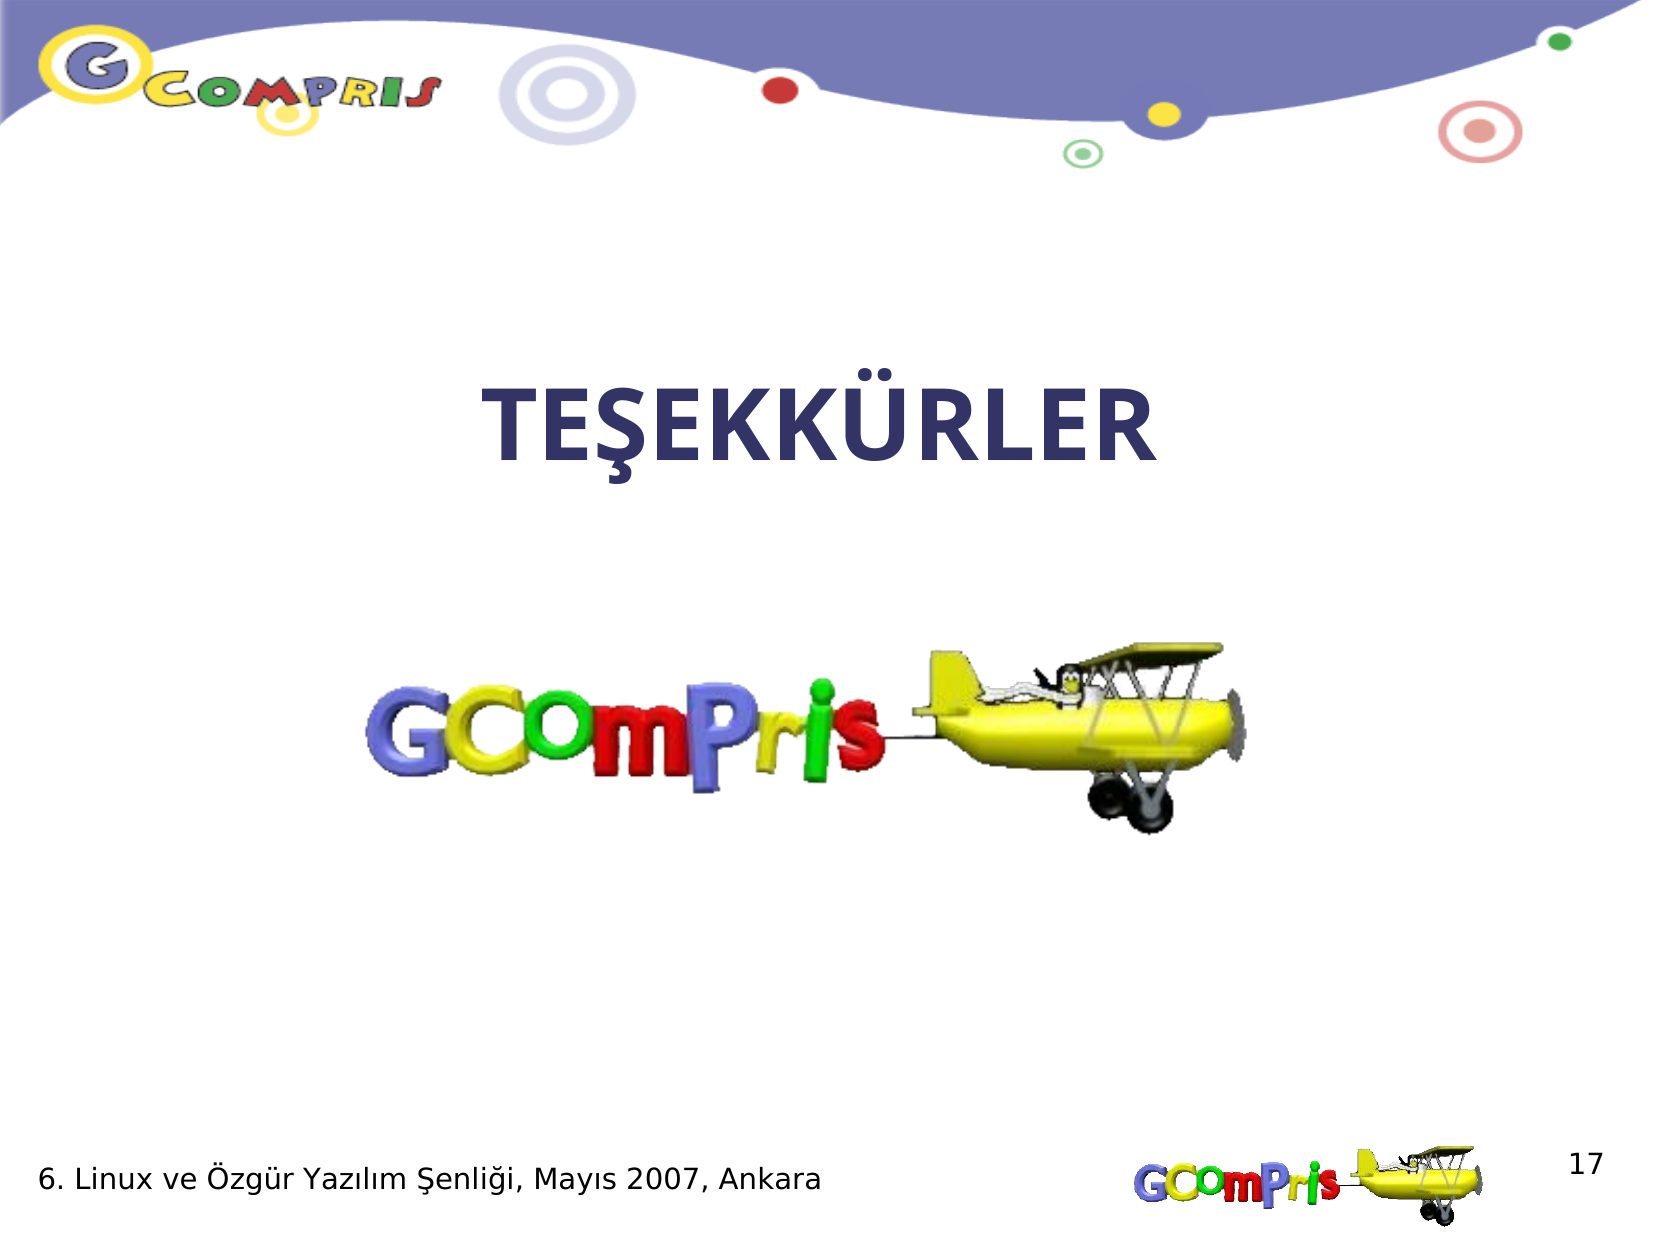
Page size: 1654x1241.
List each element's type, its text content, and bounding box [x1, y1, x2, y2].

title TEŞEKKÜRLER [75, 317, 1564, 526]
picture [1125, 1124, 1494, 1238]
picture [345, 593, 1276, 863]
picture [0, 0, 1654, 192]
